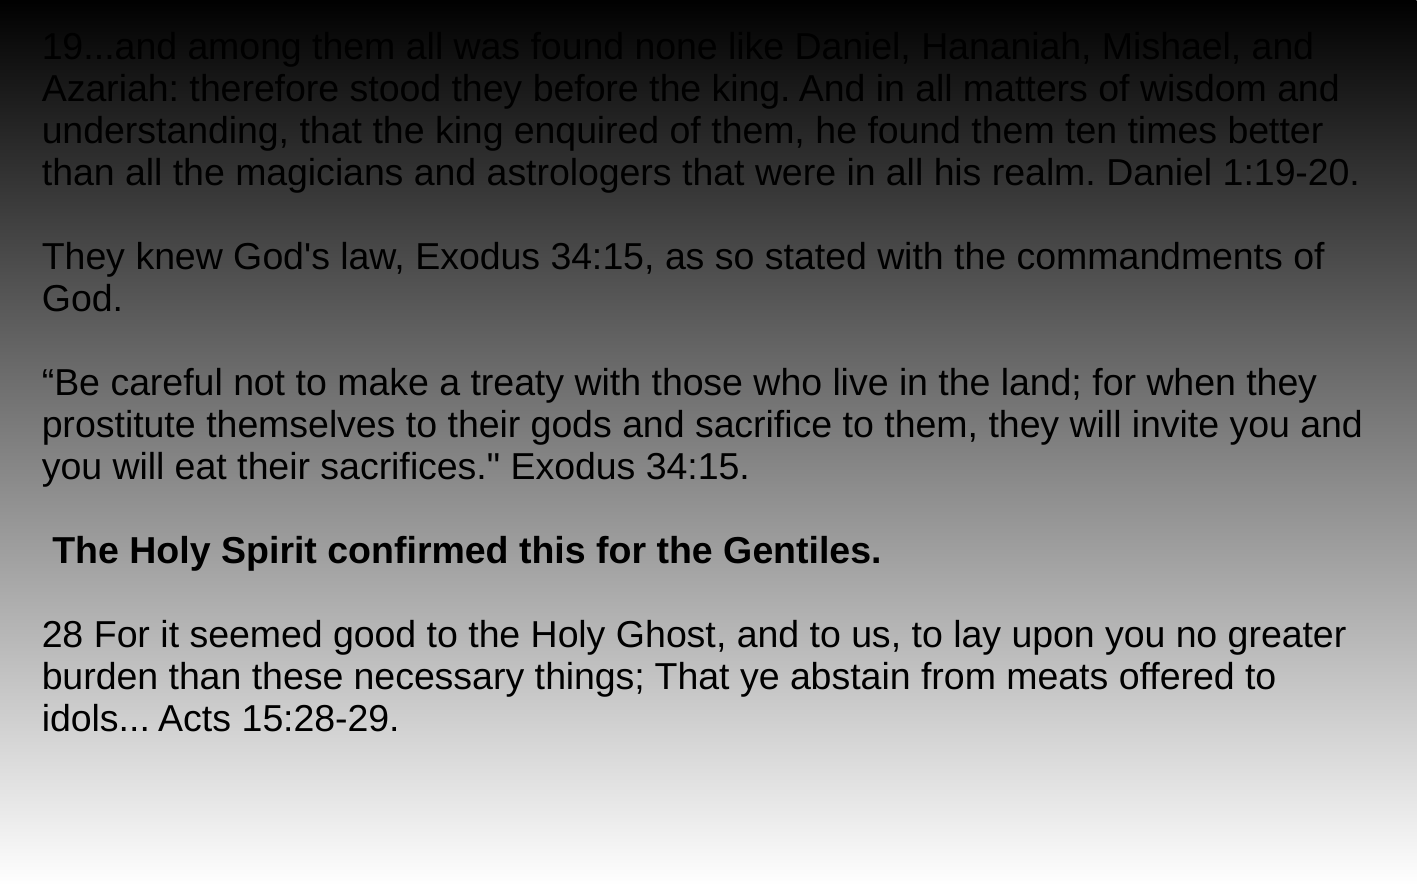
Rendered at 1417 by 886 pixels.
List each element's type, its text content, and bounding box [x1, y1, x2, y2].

text_box 19...and among them all was found none like Daniel, Hananiah, Mishael, and Azariah: therefore stood they before the king. And in all matters of wisdom and understanding, that the king enquired of them, he found them ten times better than all the magicians and astrologers that were in all his realm. Daniel 1:19-20. They knew God's law, Exodus 34:15, as so stated with the commandments of God. “Be careful not to make a treaty with those who live in the land; for when they prostitute themselves to their gods and sacrifice to them, they will invite you and you will eat their sacrifices." Exodus 34:15. The Holy Spirit confirmed this for the Gentiles. 28 For it seemed good to the Holy Ghost, and to us, to lay upon you no greater burden than these necessary things; That ye abstain from meats offered to idols... Acts 15:28-29. [27, 18, 1395, 703]
